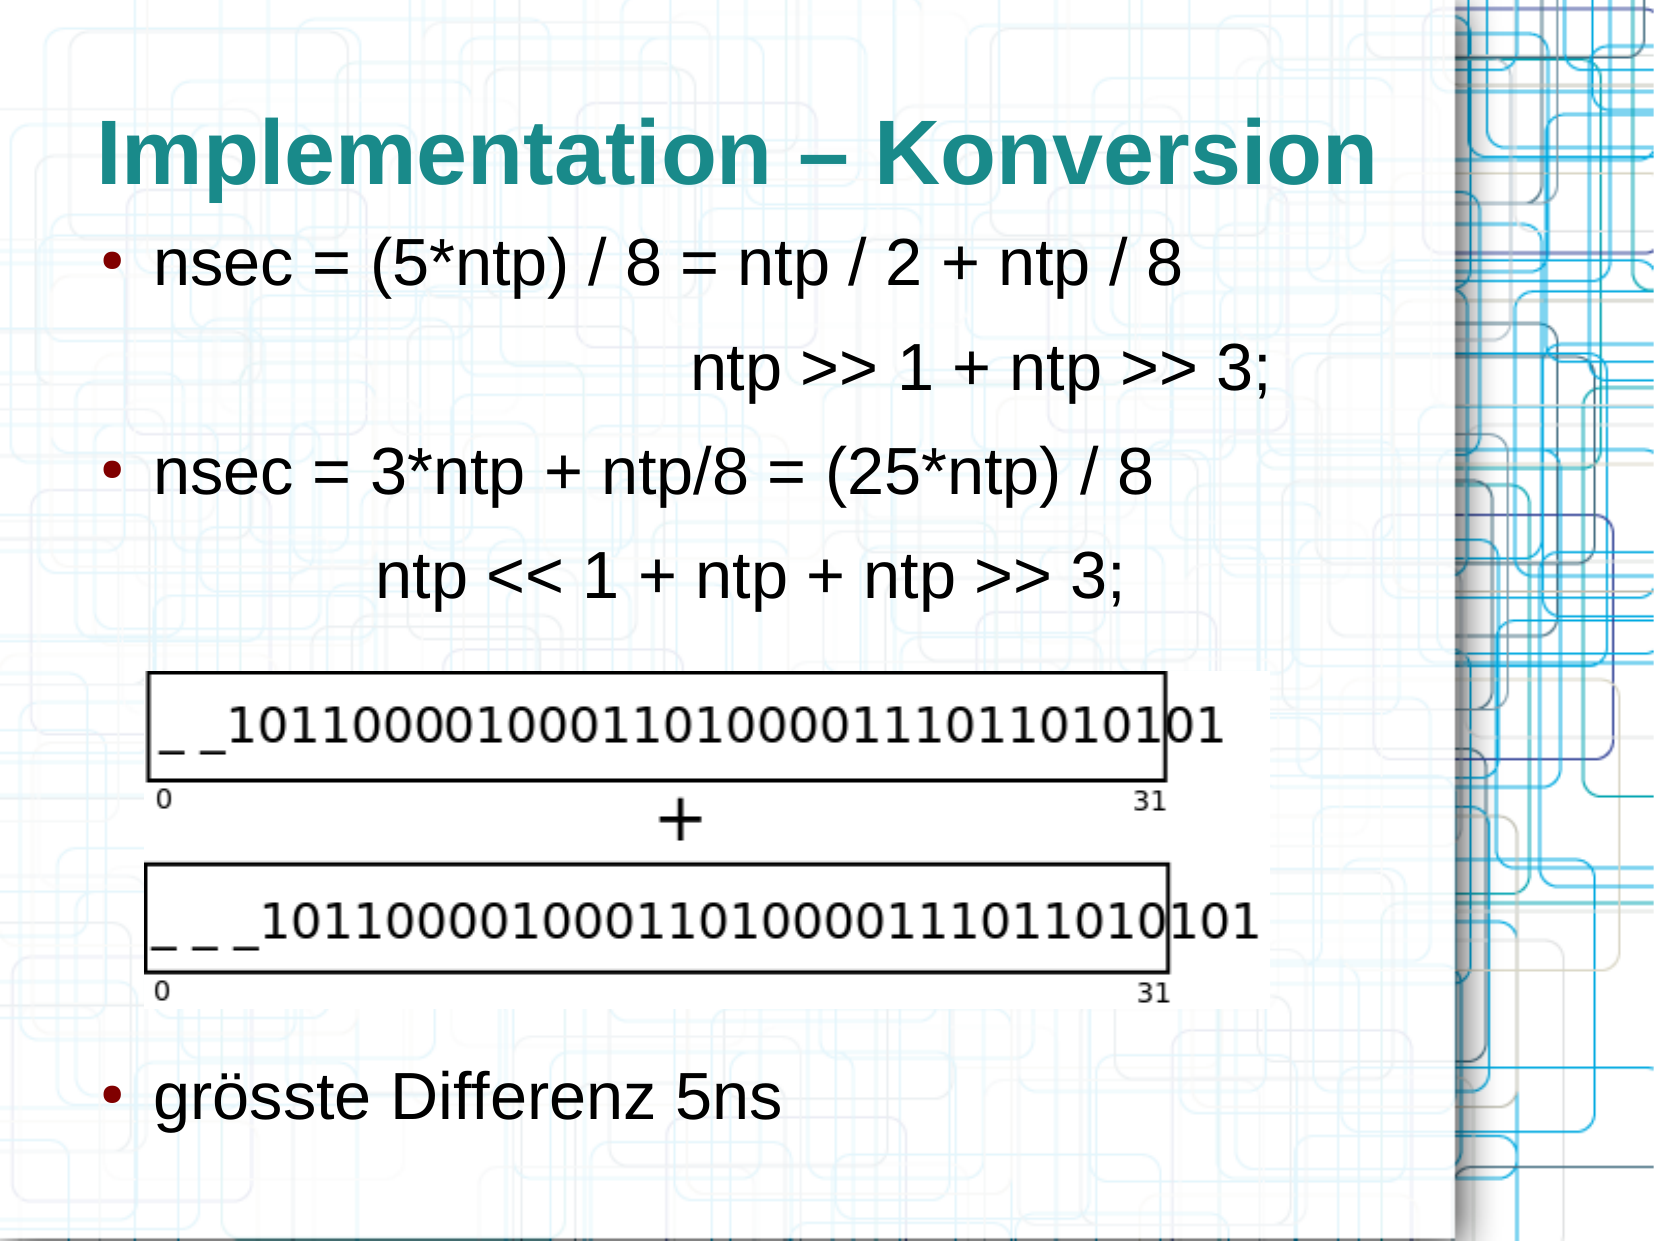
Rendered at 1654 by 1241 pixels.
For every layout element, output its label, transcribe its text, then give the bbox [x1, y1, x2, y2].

list nsec = (5*ntp) / 8 = ntp / 2 + ntp / 8 ntp >> 1 + ntp >> 3; nsec = 3*ntp + ntp/8 = (25*ntp) / 8 ntp << 1 + ntp + ntp >> 3; grösste Differenz 5ns [82, 225, 1418, 1210]
picture [0, 0, 1654, 1241]
title Implementation – Konversion [59, 56, 1418, 250]
